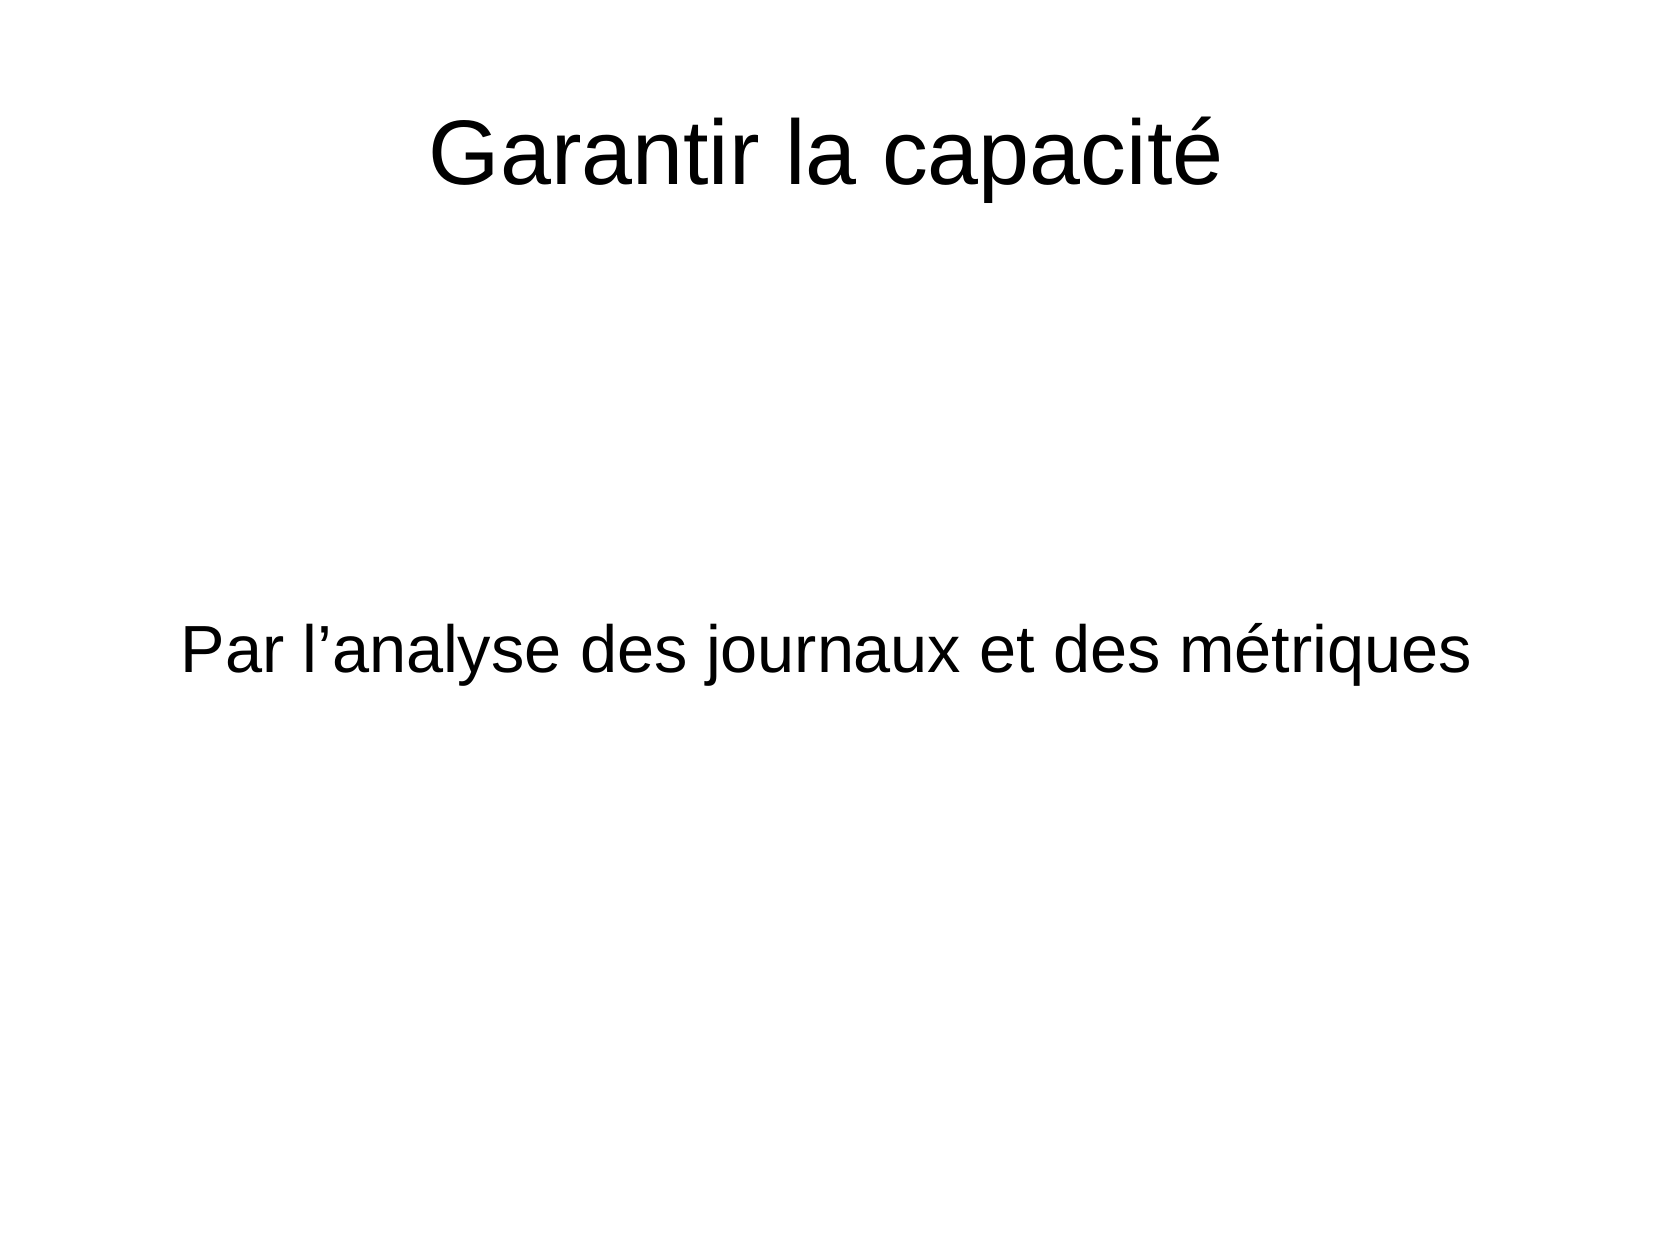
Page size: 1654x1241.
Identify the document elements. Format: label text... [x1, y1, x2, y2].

title Garantir la capacité [82, 49, 1571, 257]
subtitle Par l’analyse des journaux et des métriques [82, 290, 1571, 1010]
